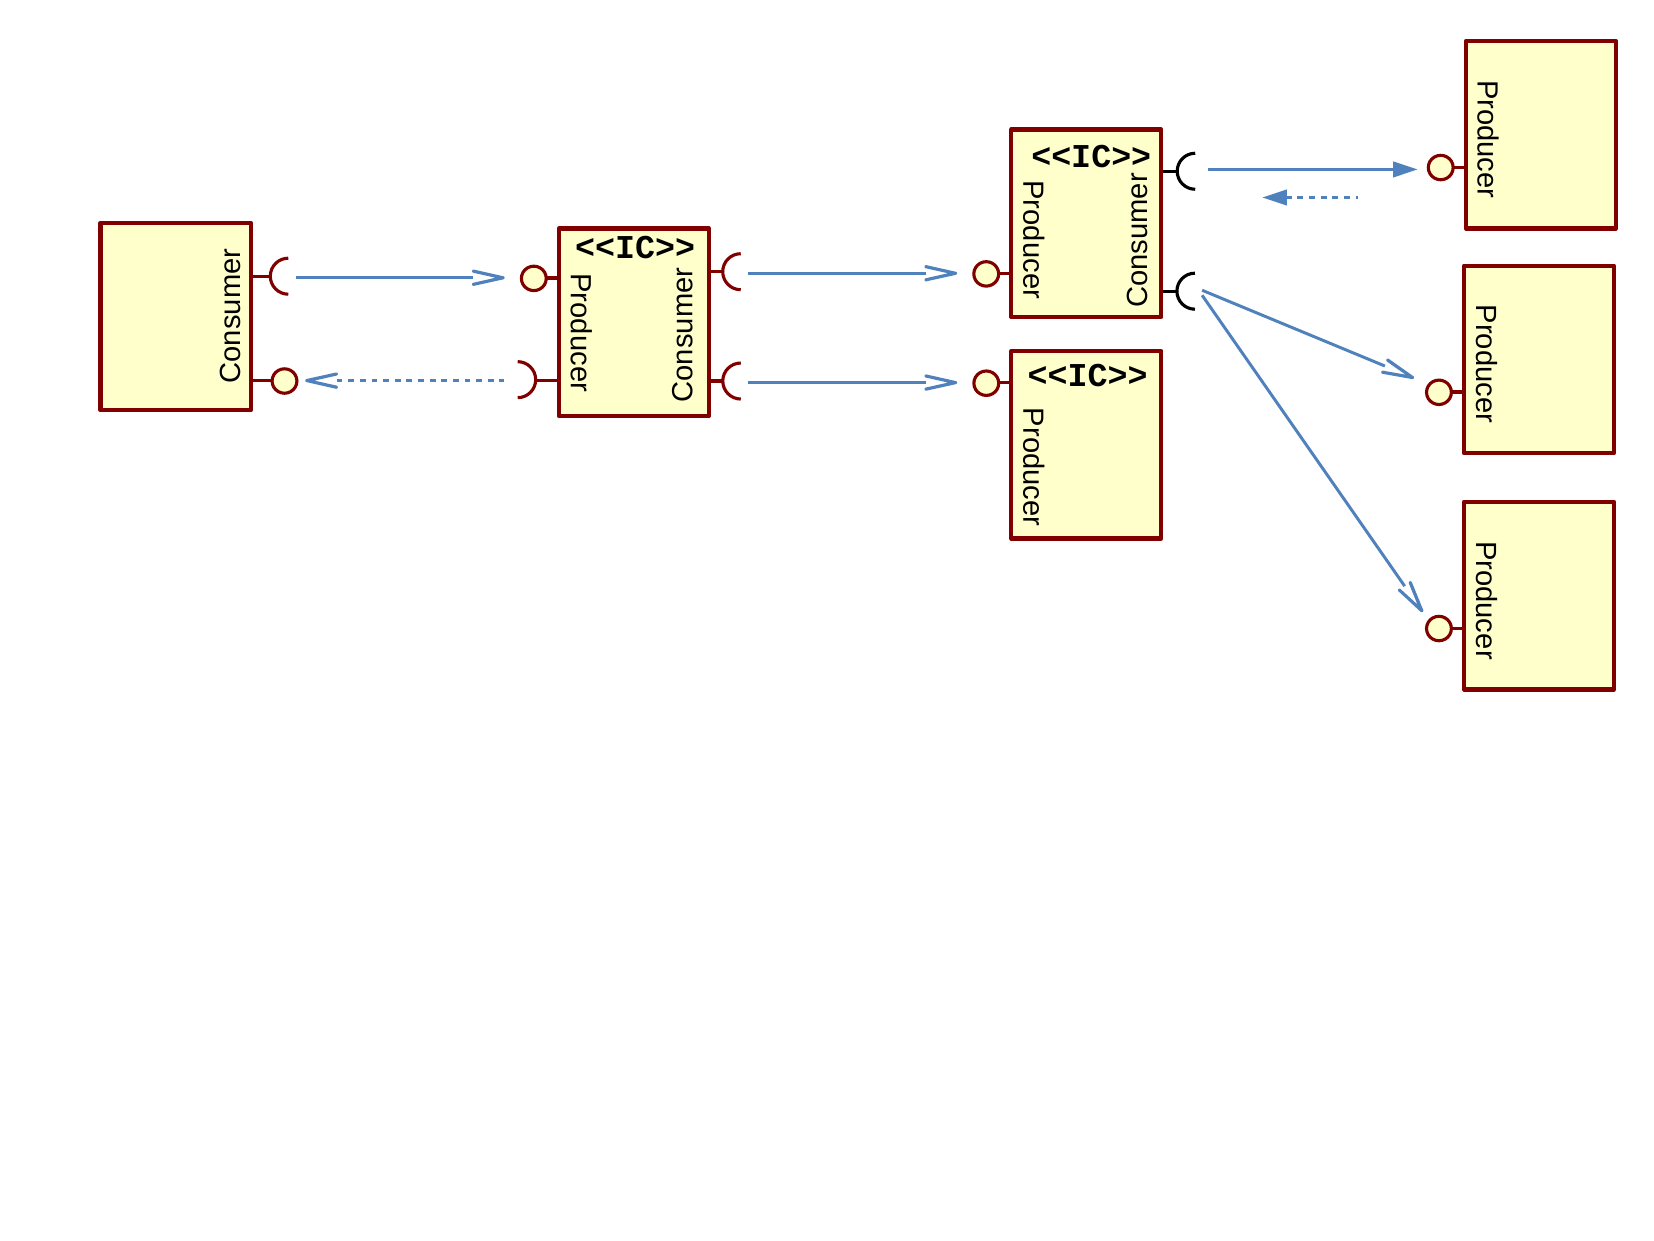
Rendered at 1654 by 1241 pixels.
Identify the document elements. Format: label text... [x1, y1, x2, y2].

text_box [1464, 501, 1615, 690]
text_box <<IC>> [1016, 132, 1167, 185]
text_box [521, 266, 547, 291]
text_box [1464, 265, 1615, 454]
text_box Producer [1009, 382, 1061, 542]
text_box [1465, 40, 1616, 229]
text_box Consumer [203, 233, 254, 409]
text_box [272, 368, 297, 394]
text_box [1061, 405, 1162, 539]
text_box [1426, 616, 1452, 641]
text_box [973, 370, 999, 396]
text_box [1011, 129, 1162, 155]
text_box Producer [557, 248, 608, 408]
text_box Consumer [655, 277, 707, 428]
text_box Consumer [1110, 185, 1161, 333]
text_box [1428, 155, 1454, 180]
text_box Producer [1464, 55, 1515, 214]
text_box [1011, 185, 1110, 318]
text_box <<IC>> [560, 223, 711, 277]
text_box Producer [1462, 279, 1513, 439]
text_box Producer [1009, 155, 1061, 315]
text_box Producer [1462, 516, 1513, 675]
text_box [1426, 380, 1452, 405]
text_box <<IC>> [1012, 351, 1163, 405]
text_box [100, 222, 251, 411]
text_box [558, 277, 655, 417]
text_box [973, 261, 999, 287]
